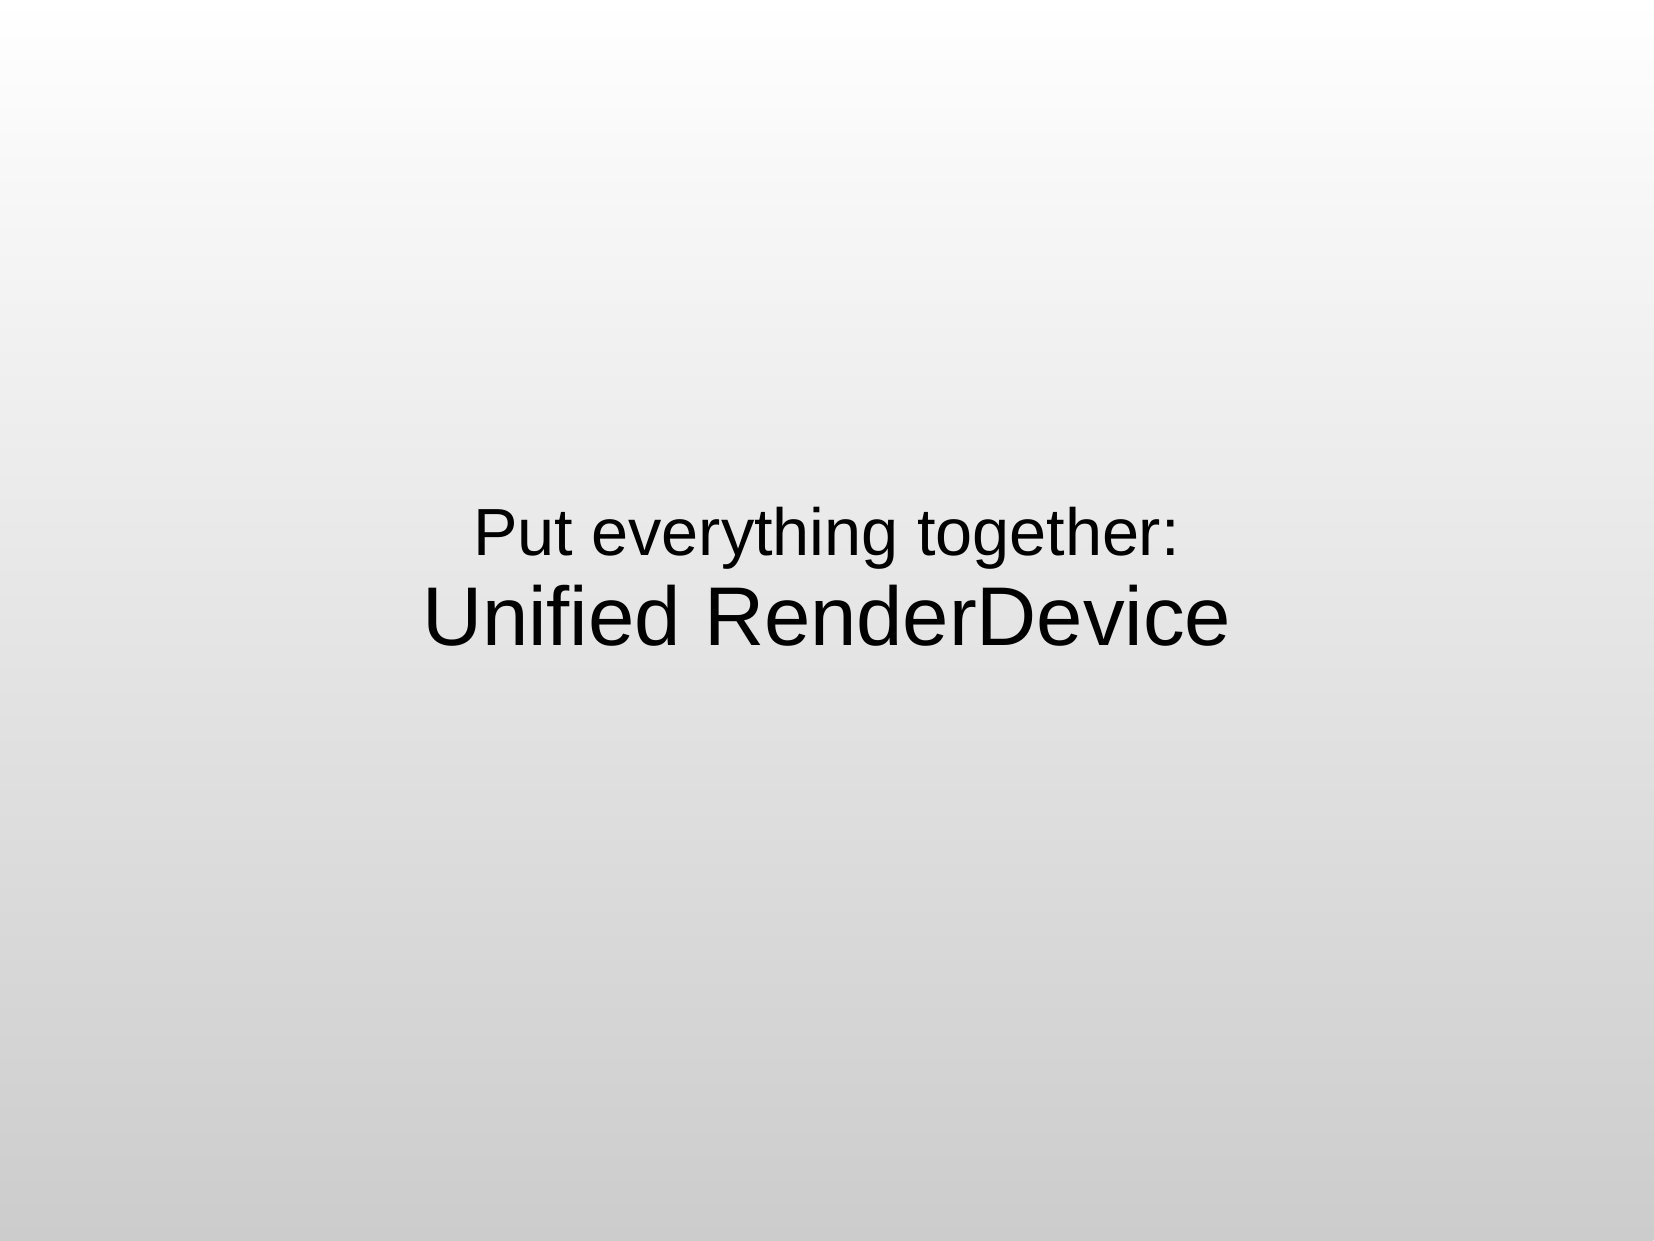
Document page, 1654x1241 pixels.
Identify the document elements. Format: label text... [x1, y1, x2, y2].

subtitle Put everything together: Unified RenderDevice [82, 49, 1571, 1109]
